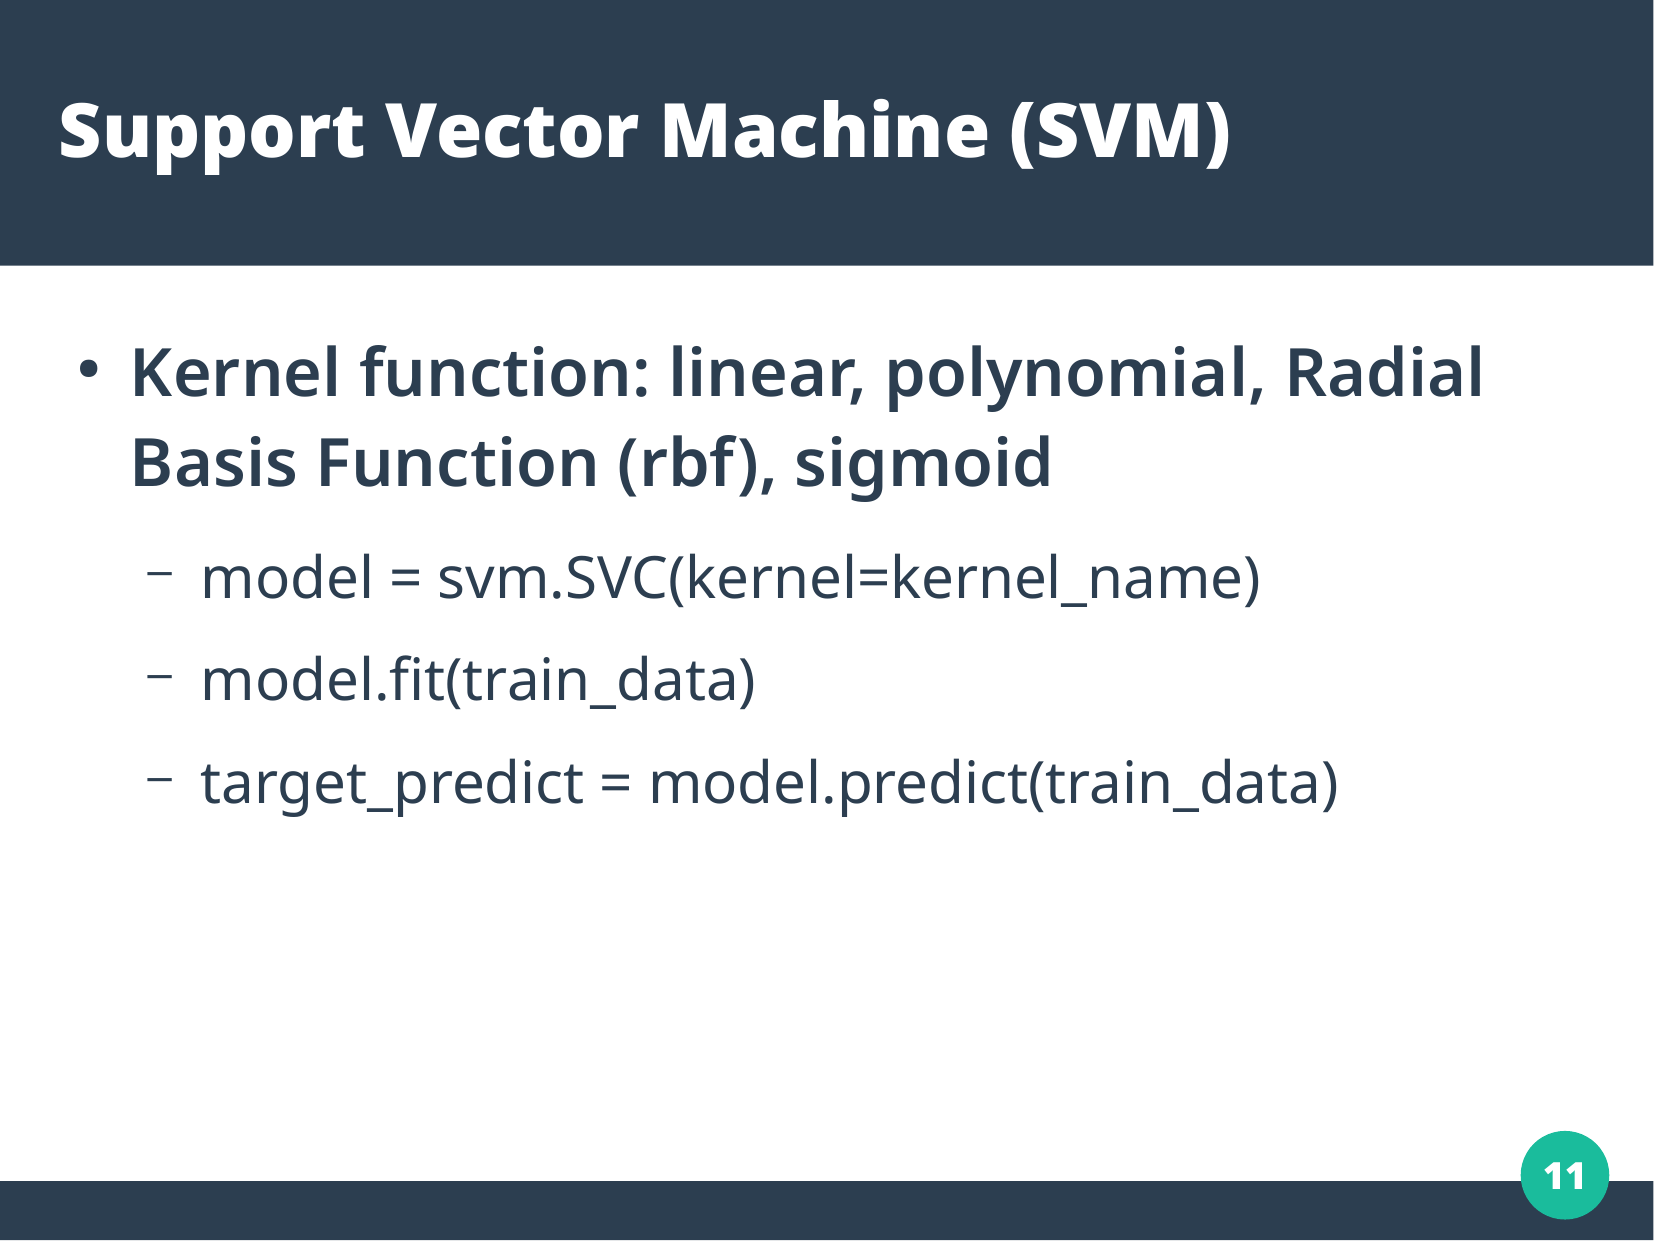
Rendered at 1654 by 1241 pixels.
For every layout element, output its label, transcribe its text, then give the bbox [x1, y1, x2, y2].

list Kernel function: linear, polynomial, Radial Basis Function (rbf), sigmoid model = svm.SVC(kernel=kernel_name) model.fit(train_data) target_predict = model.predict(train_data) [59, 324, 1595, 1152]
title Support Vector Machine (SVM) [59, 49, 1595, 207]
